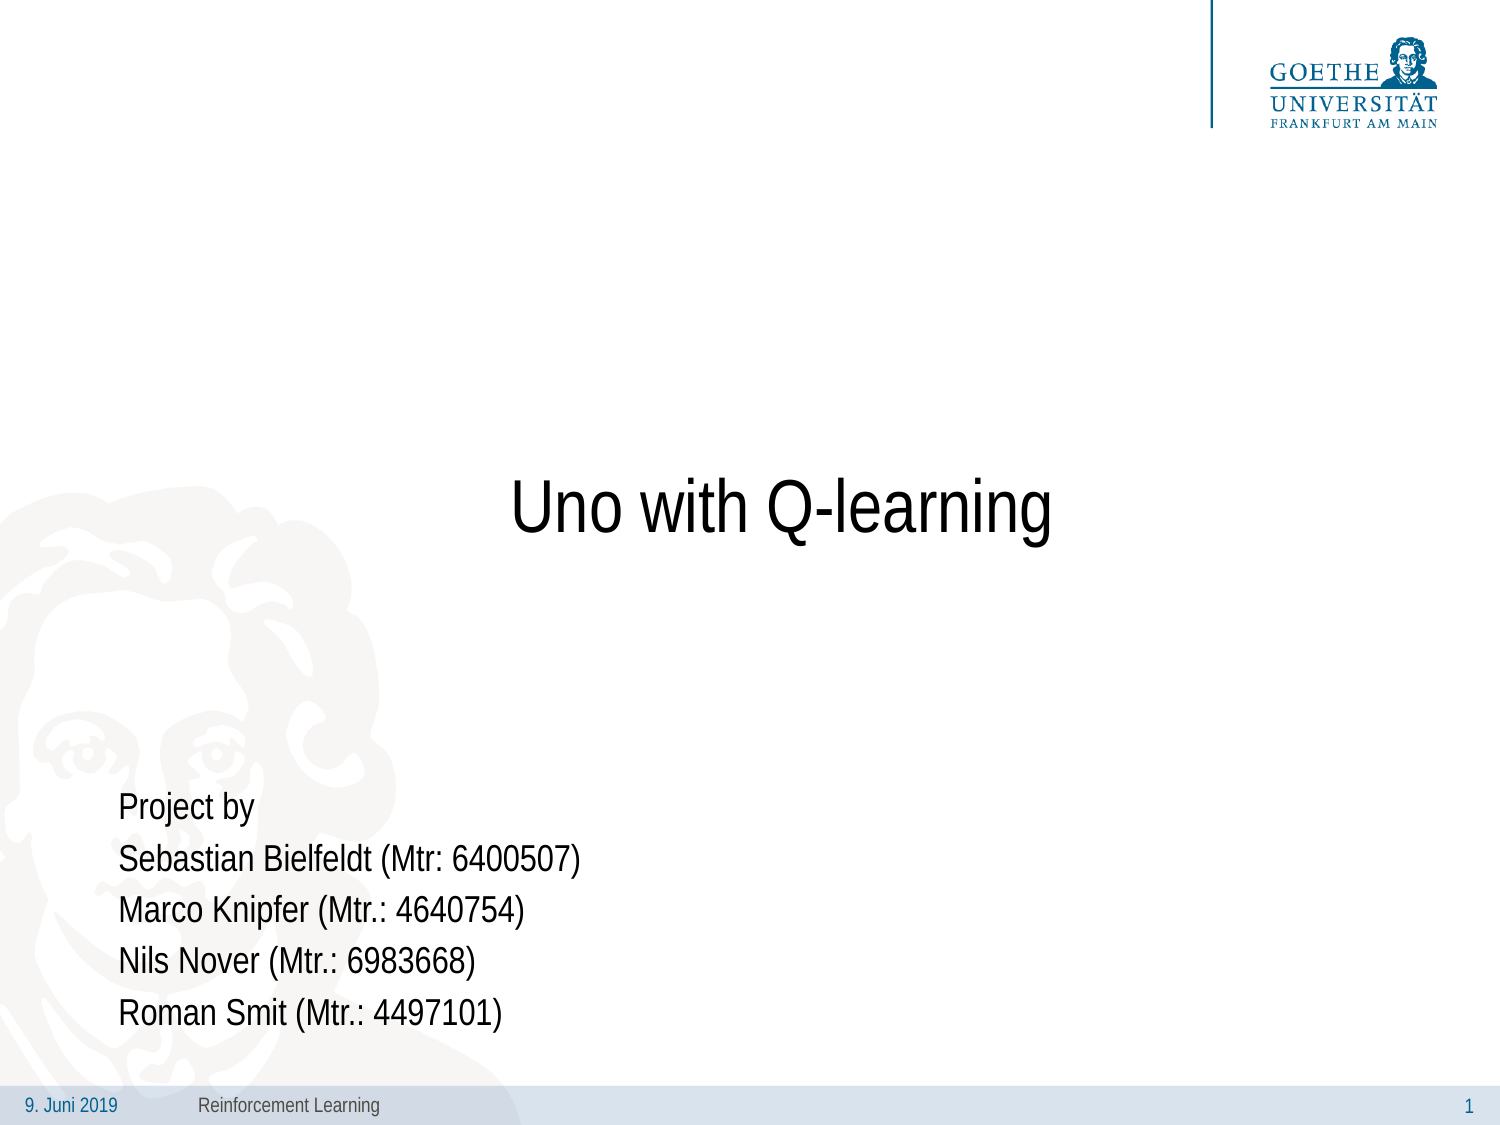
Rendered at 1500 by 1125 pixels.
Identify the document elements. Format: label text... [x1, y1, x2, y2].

slide_number <number> [1417, 1092, 1475, 1122]
text_box Project by Sebastian Bielfeldt (Mtr: 6400507) Marco Knipfer (Mtr.: 4640754) Nils Nover (Mtr.: 6983668) Roman Smit (Mtr.: 4497101) [103, 775, 1462, 1059]
picture [0, 0, 1500, 1125]
footer Reinforcement Learning [183, 1091, 1341, 1120]
text_box Uno with Q-learning [103, 264, 1462, 740]
